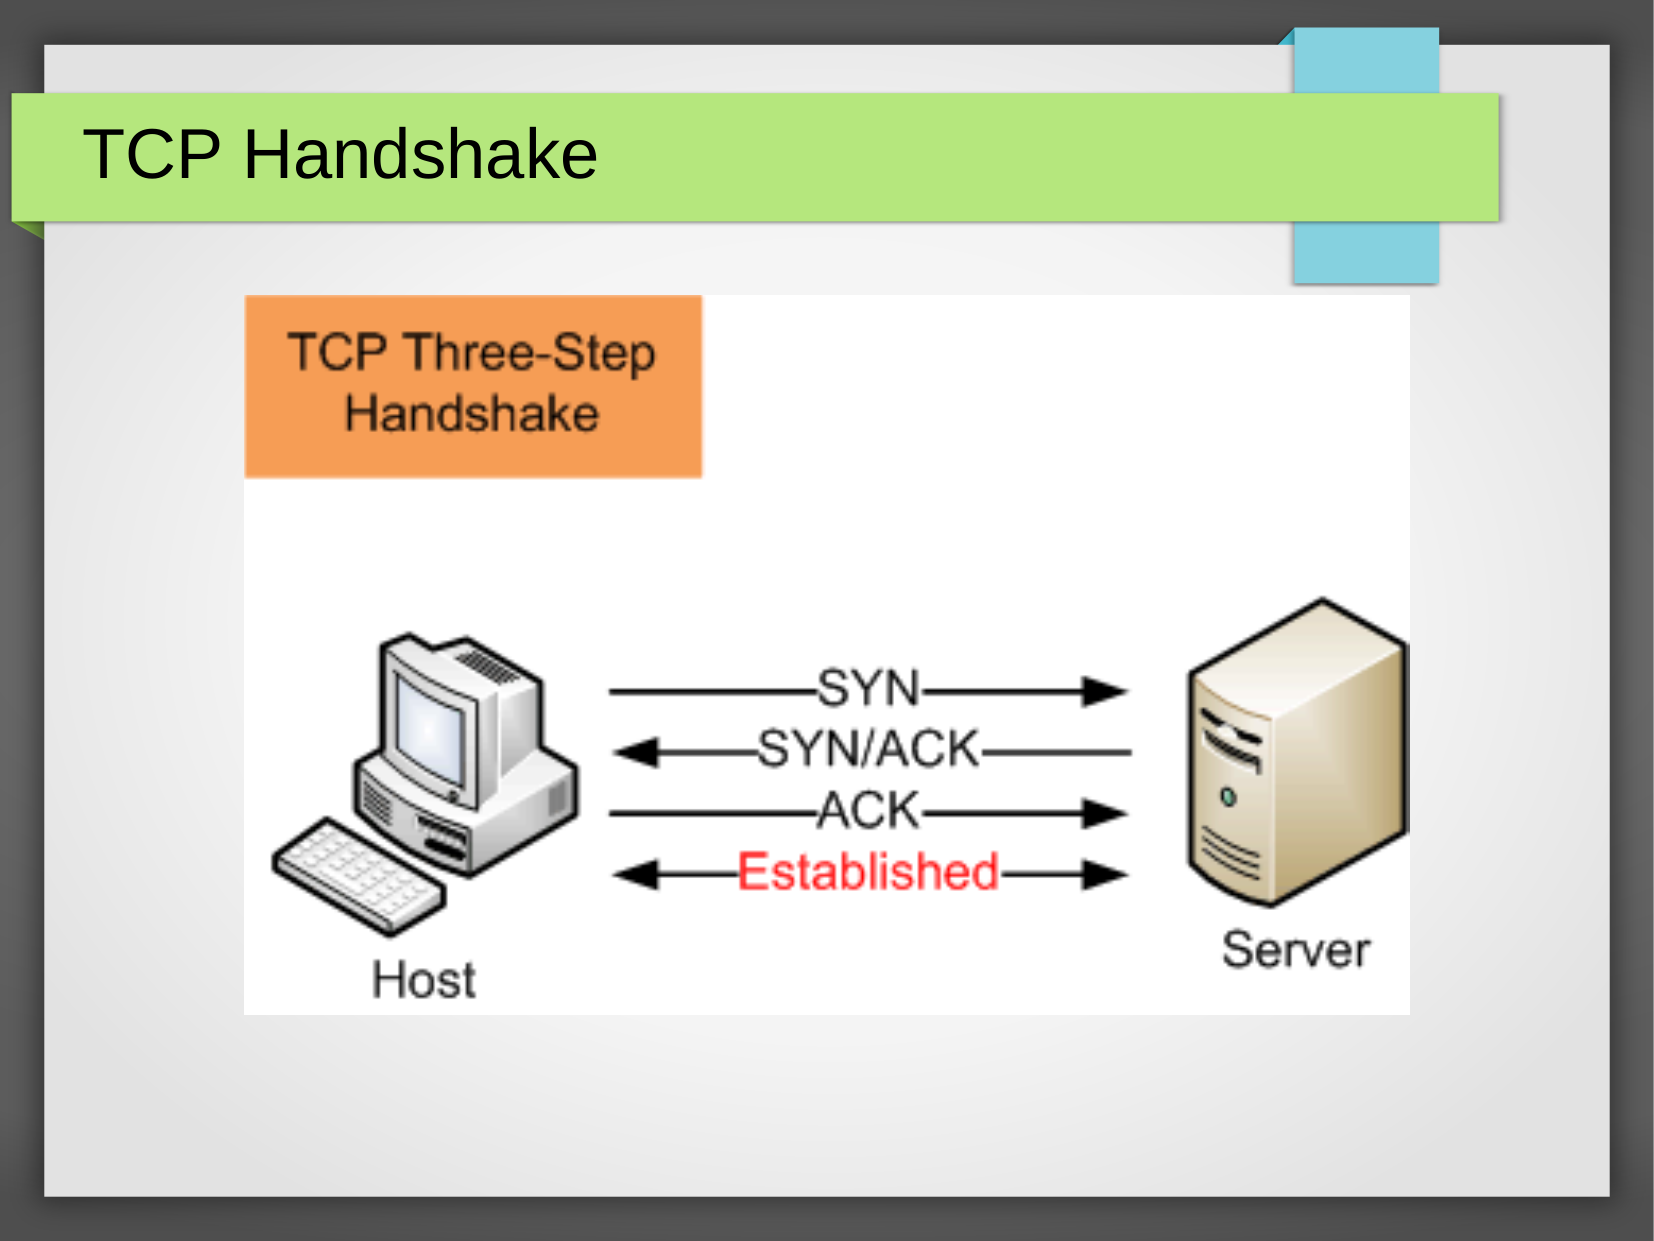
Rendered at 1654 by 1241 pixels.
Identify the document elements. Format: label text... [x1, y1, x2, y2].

title TCP Handshake [82, 94, 1264, 213]
picture [0, 0, 1654, 1241]
